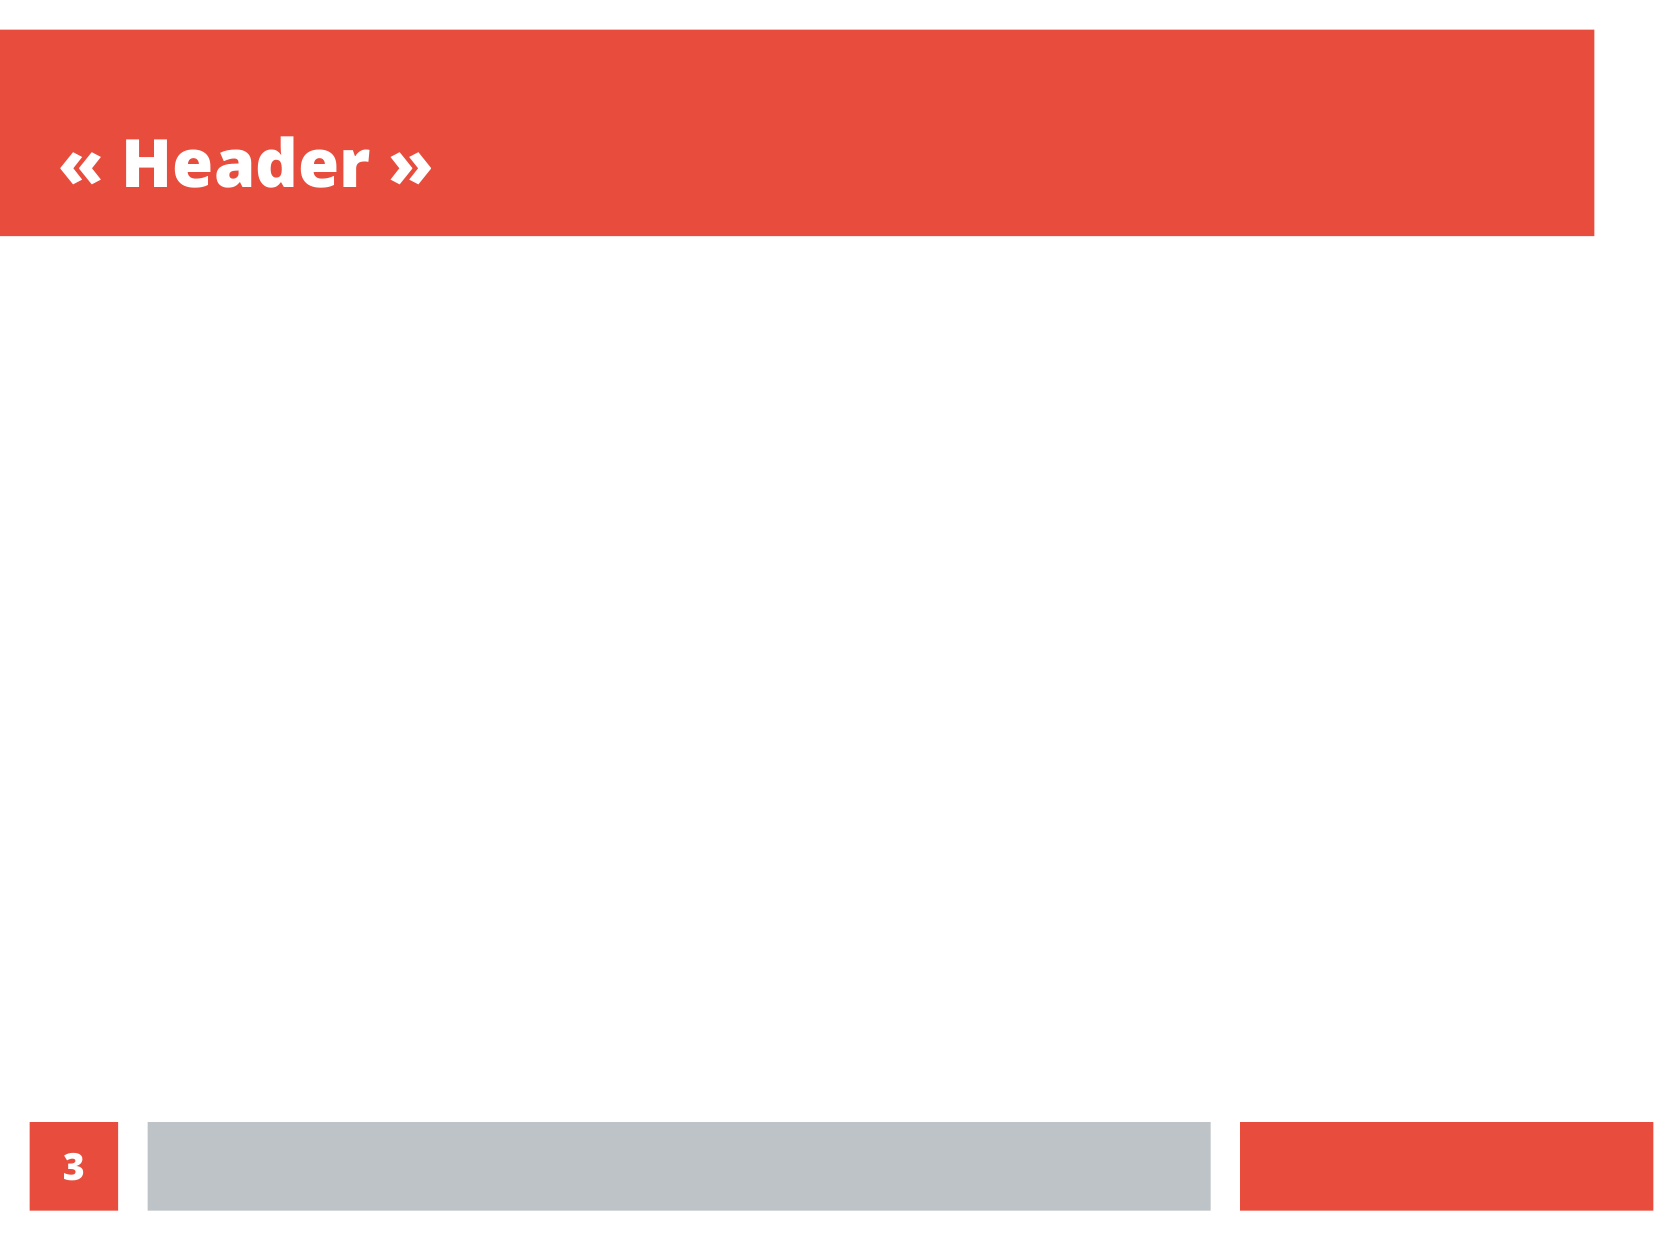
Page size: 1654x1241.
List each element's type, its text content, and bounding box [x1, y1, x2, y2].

title « Header » [59, 59, 1595, 207]
